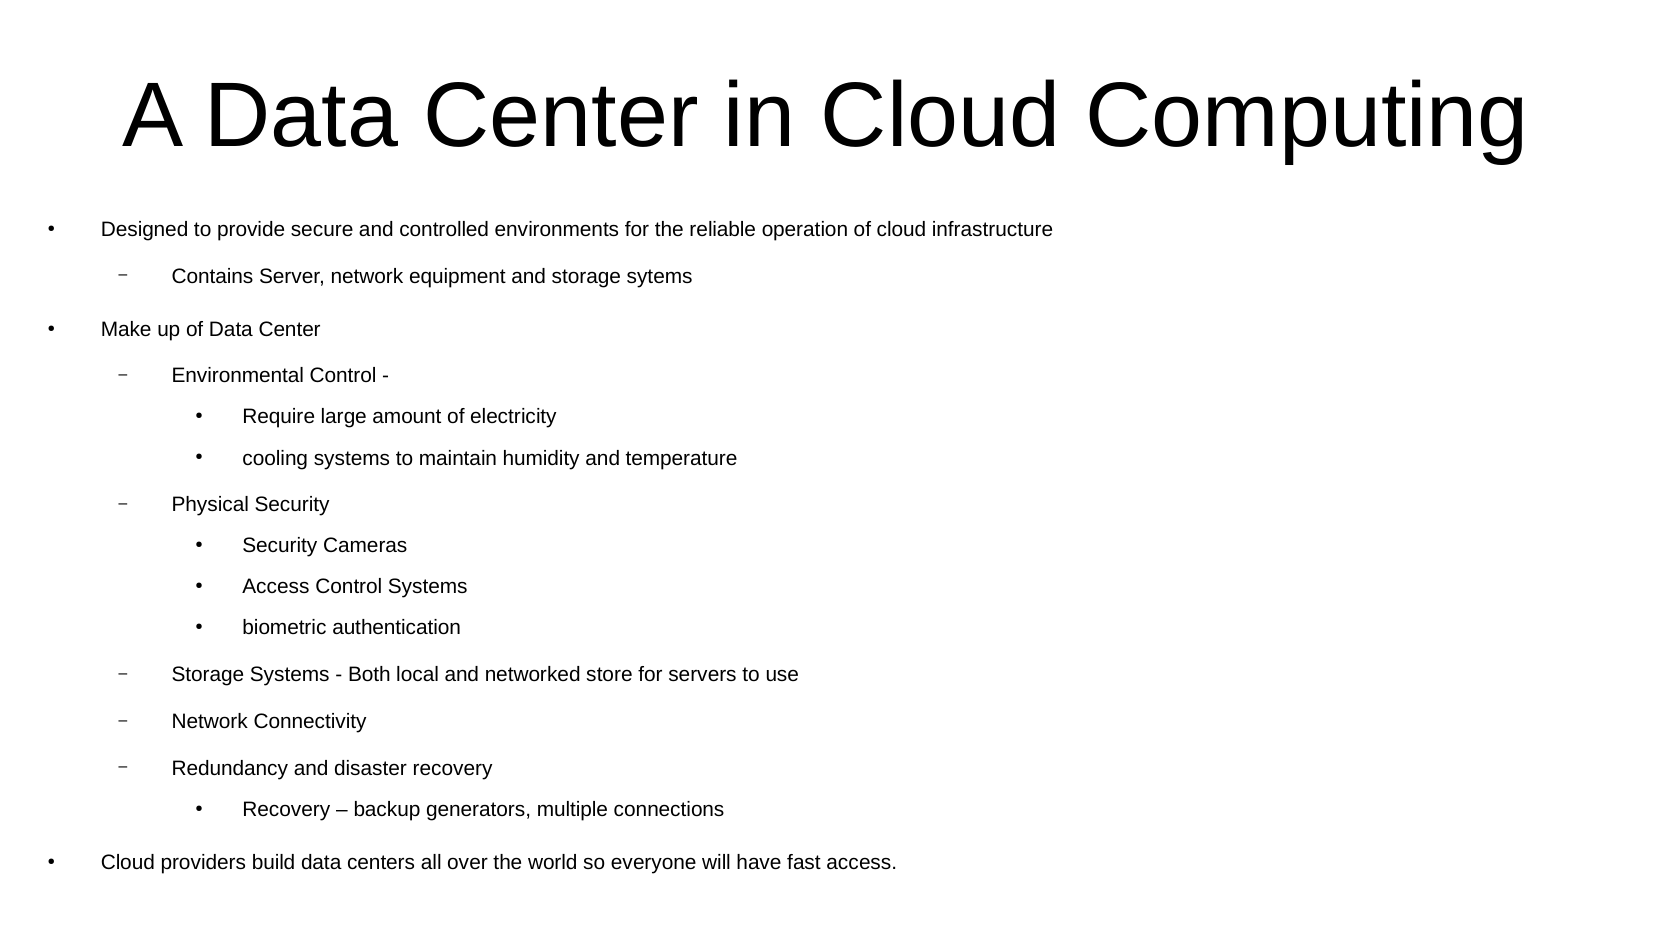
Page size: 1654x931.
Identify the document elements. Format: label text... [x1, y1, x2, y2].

list Designed to provide secure and controlled environments for the reliable operation of cloud infrastructure Contains Server, network equipment and storage sytems Make up of Data Center Environmental Control - Require large amount of electricity cooling systems to maintain humidity and temperature Physical Security Security Cameras Access Control Systems biometric authentication Storage Systems - Both local and networked store for servers to use Network Connectivity Redundancy and disaster recovery Recovery – backup generators, multiple connections Cloud providers build data centers all over the world so everyone will have fast access. [30, 217, 1571, 901]
title A Data Center in Cloud Computing [82, 37, 1571, 193]
